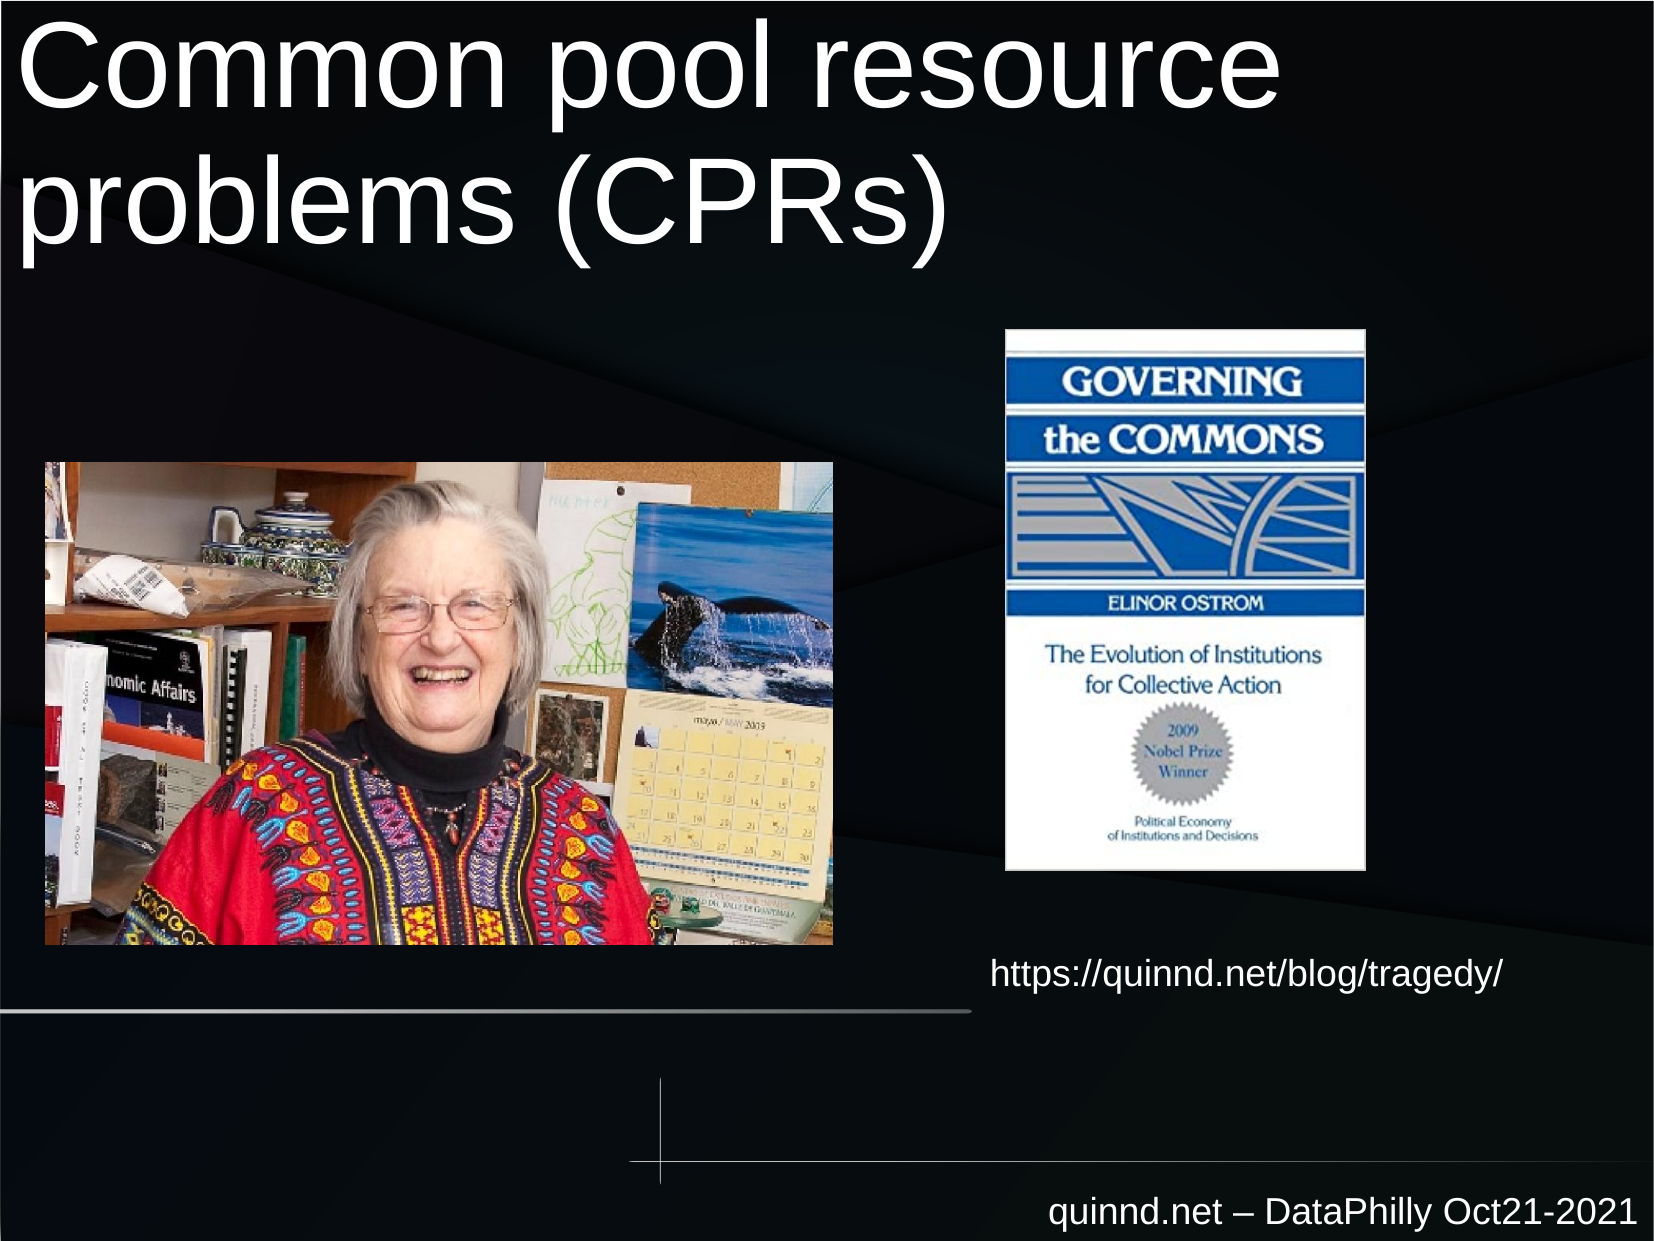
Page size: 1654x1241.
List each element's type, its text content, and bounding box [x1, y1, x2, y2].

picture [0, 0, 1654, 1241]
text_box https://quinnd.net/blog/tragedy/ [975, 945, 1519, 1002]
title Common pool resource problems (CPRs) [15, 0, 1651, 271]
